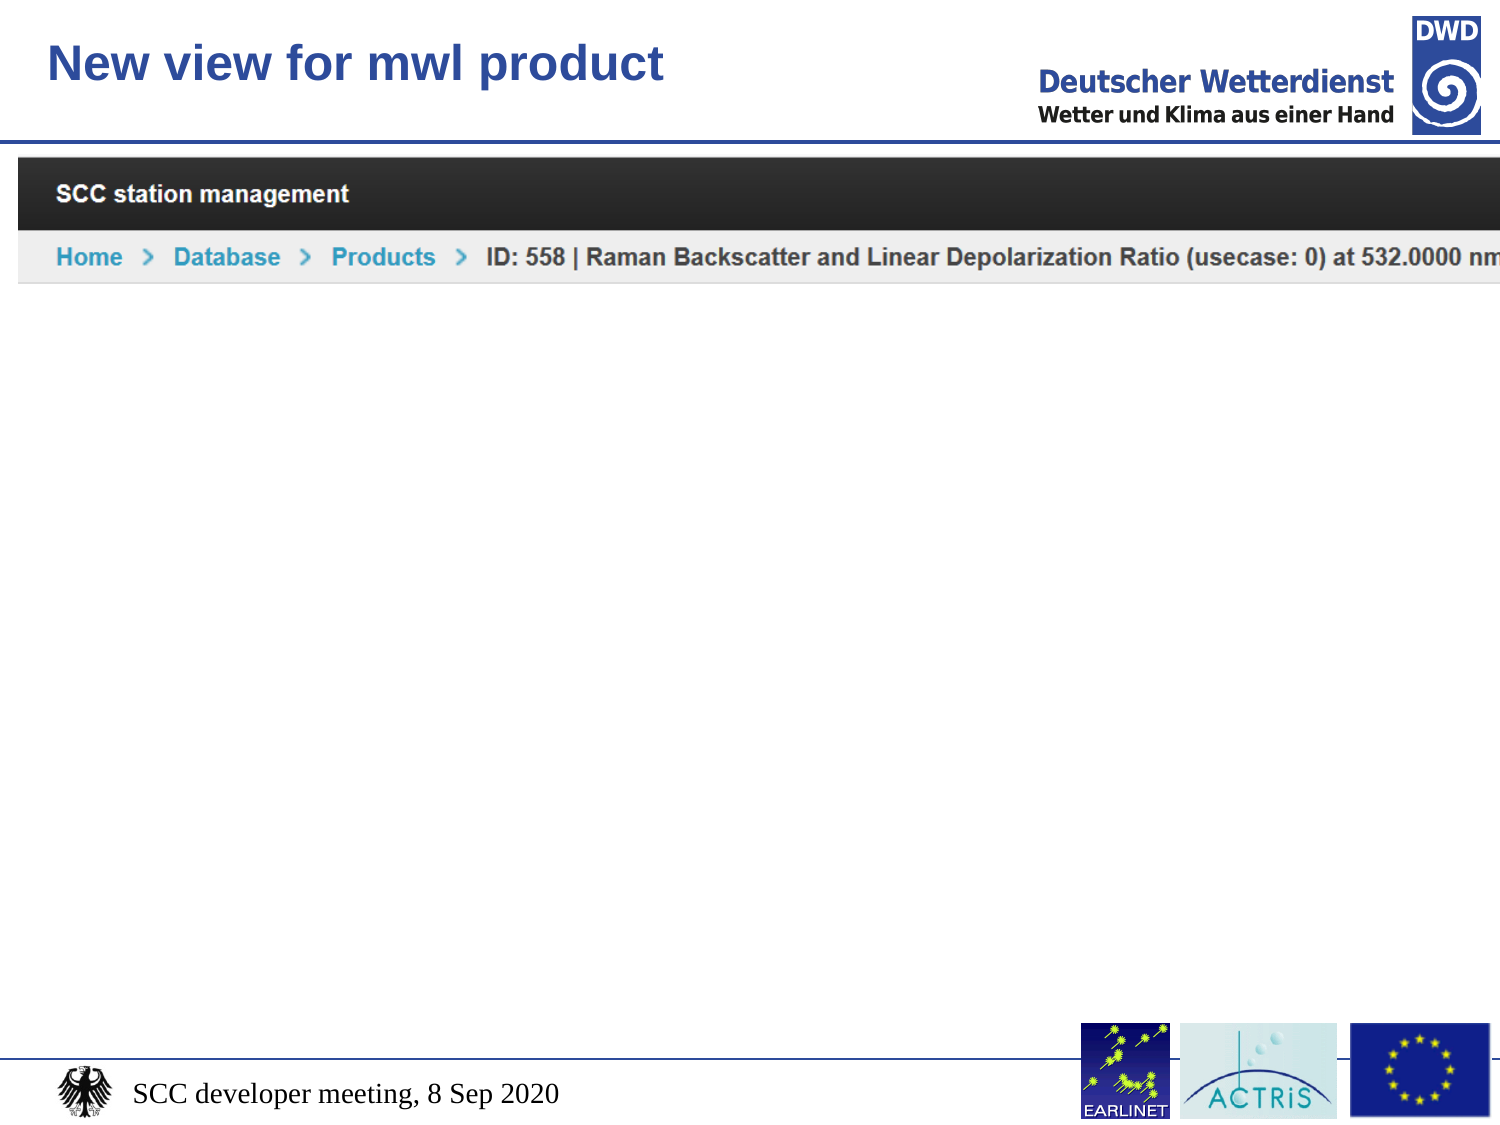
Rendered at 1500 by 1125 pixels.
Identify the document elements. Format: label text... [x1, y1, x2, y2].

picture [1081, 1023, 1170, 1119]
picture [1038, 16, 1481, 135]
picture [18, 154, 1500, 285]
text_box New view for mwl product [32, 22, 1000, 99]
picture [1180, 1023, 1337, 1119]
picture [55, 1064, 114, 1119]
picture [1350, 1023, 1492, 1119]
